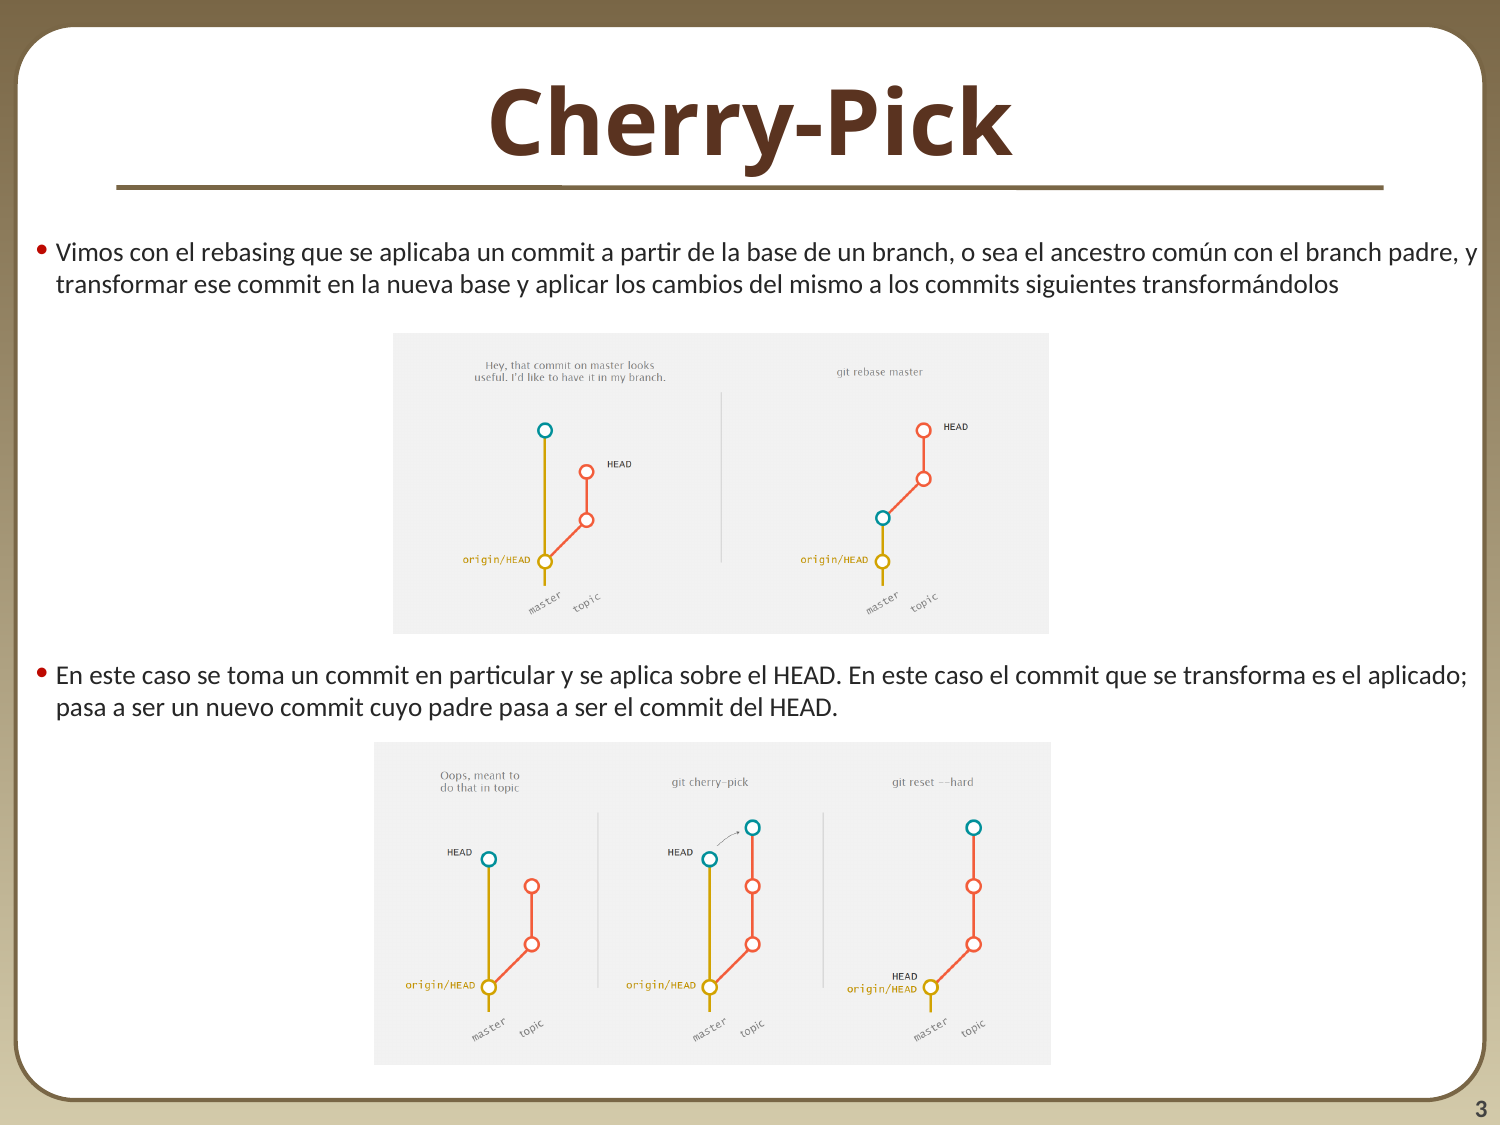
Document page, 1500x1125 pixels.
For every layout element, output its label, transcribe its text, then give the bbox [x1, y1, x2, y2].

title Cherry-Pick [0, 24, 1500, 212]
picture [374, 742, 1051, 1066]
list Vimos con el rebasing que se aplicaba un commit a partir de la base de un branch, o sea el ancestro común con el branch padre, y transformar ese commit en la nueva base y aplicar los cambios del mismo a los commits siguientes transformándolos En este caso se toma un commit en particular y se aplica sobre el HEAD. En este caso el commit que se transforma es el aplicado; pasa a ser un nuevo commit cuyo padre pasa a ser el commit del HEAD. [0, 212, 1500, 736]
picture [393, 333, 1049, 634]
